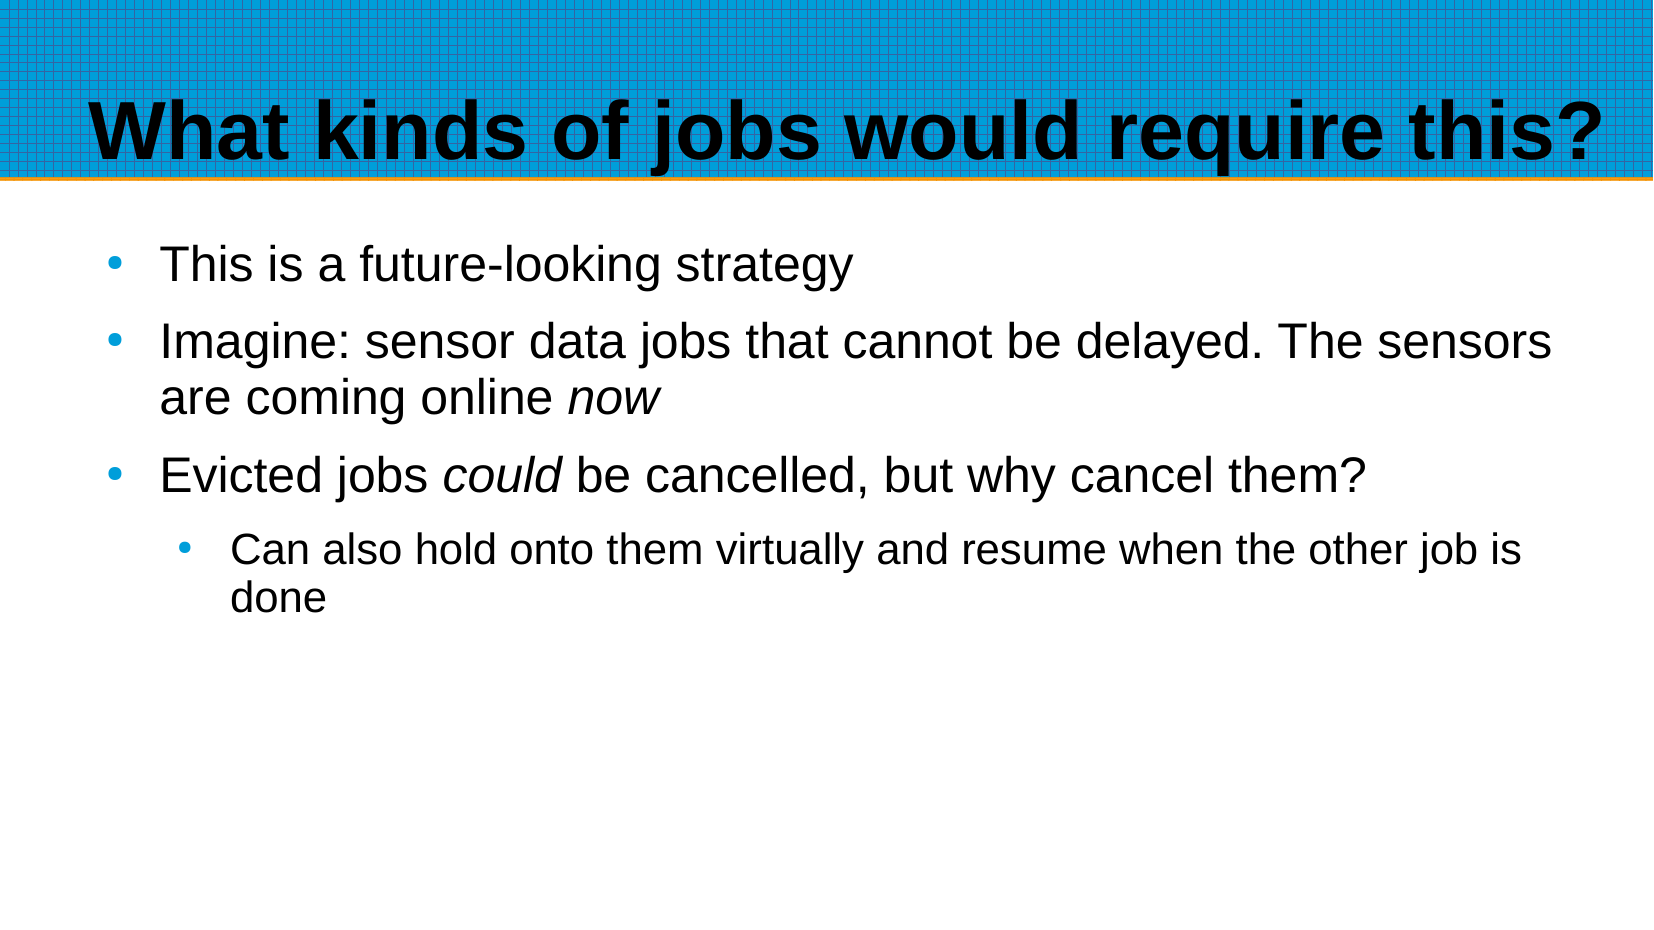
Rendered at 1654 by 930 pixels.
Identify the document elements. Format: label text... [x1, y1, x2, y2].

title What kinds of jobs would require this? [88, 14, 1613, 178]
list This is a future-looking strategy Imagine: sensor data jobs that cannot be delayed. The sensors are coming online now Evicted jobs could be cancelled, but why cancel them? Can also hold onto them virtually and resume when the other job is done [88, 236, 1565, 812]
